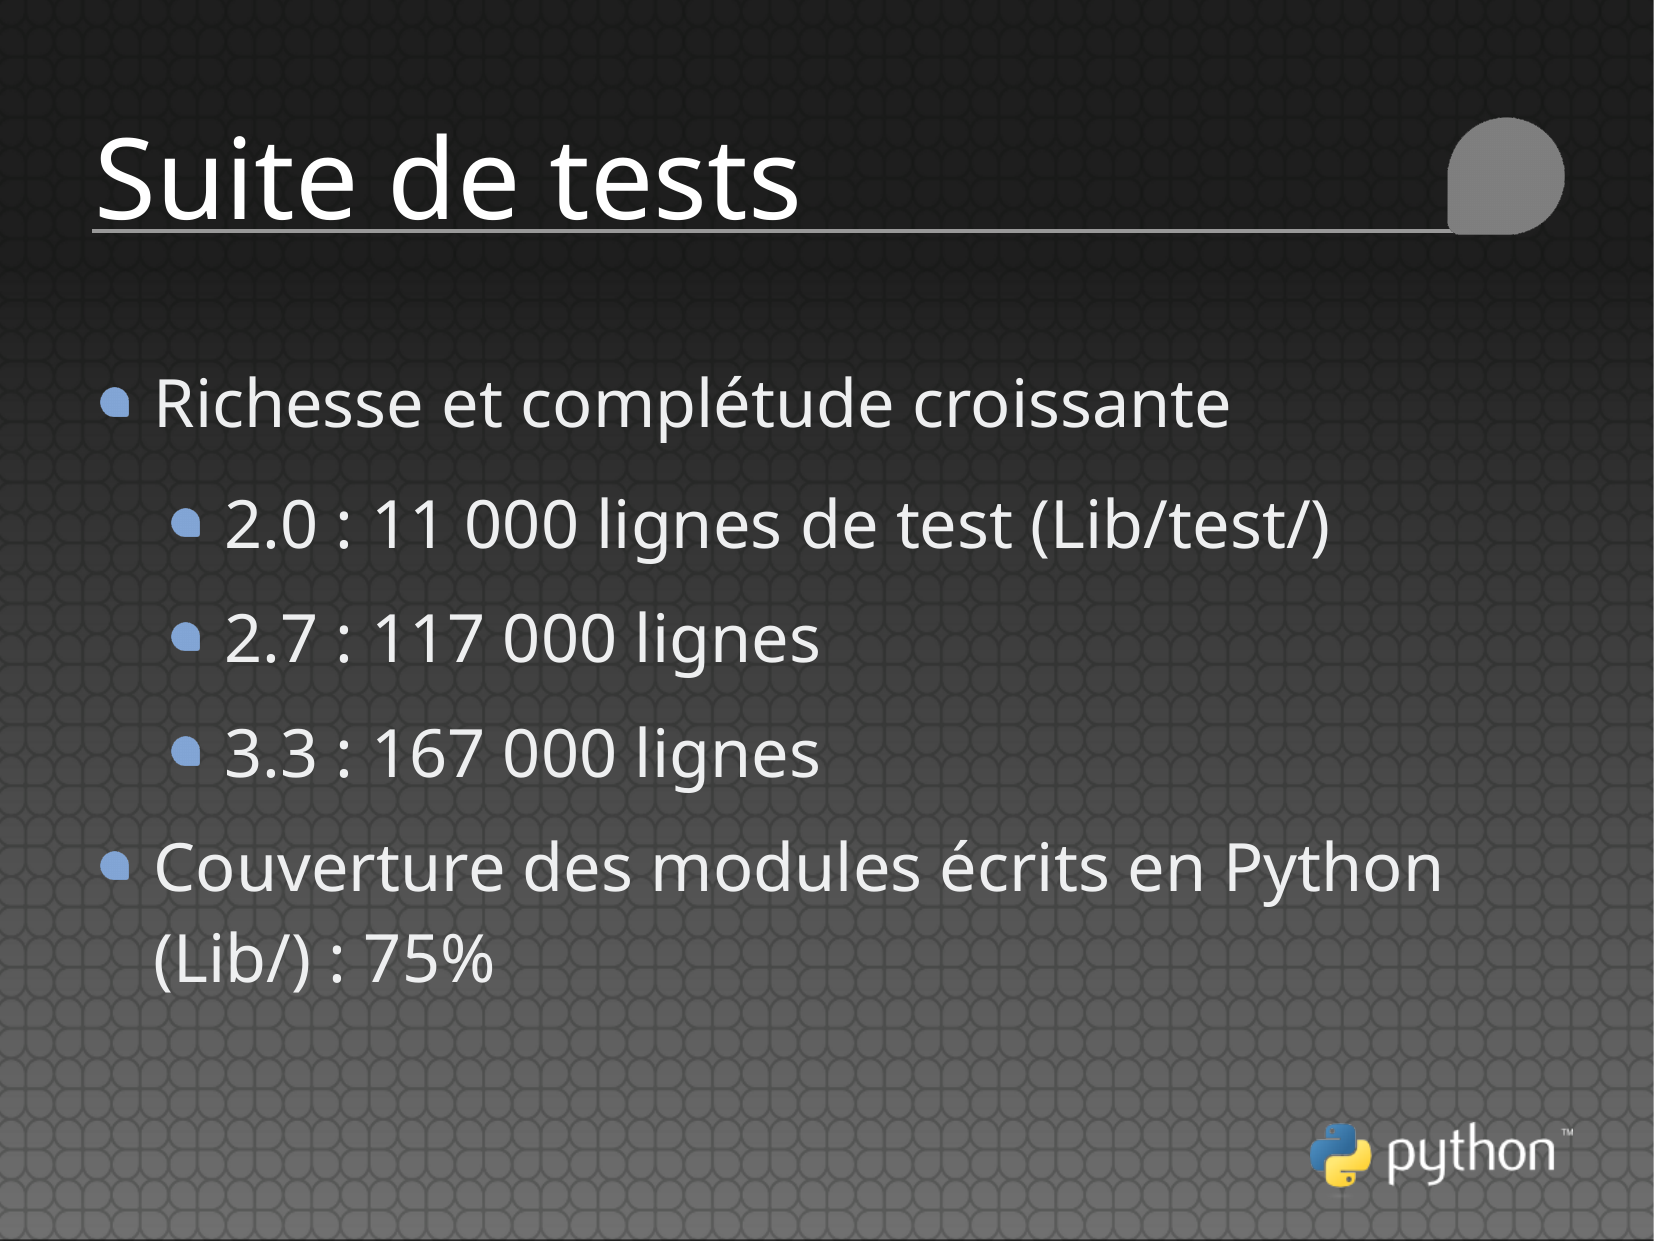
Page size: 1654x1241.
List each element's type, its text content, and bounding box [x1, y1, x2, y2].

picture [0, 0, 1654, 1241]
title Suite de tests [94, 100, 1426, 251]
list Richesse et complétude croissante 2.0 : 11 000 lignes de test (Lib/test/) 2.7 : 117 000 lignes 3.3 : 167 000 lignes Couverture des modules écrits en Python (Lib/) : 75% [82, 356, 1571, 1094]
